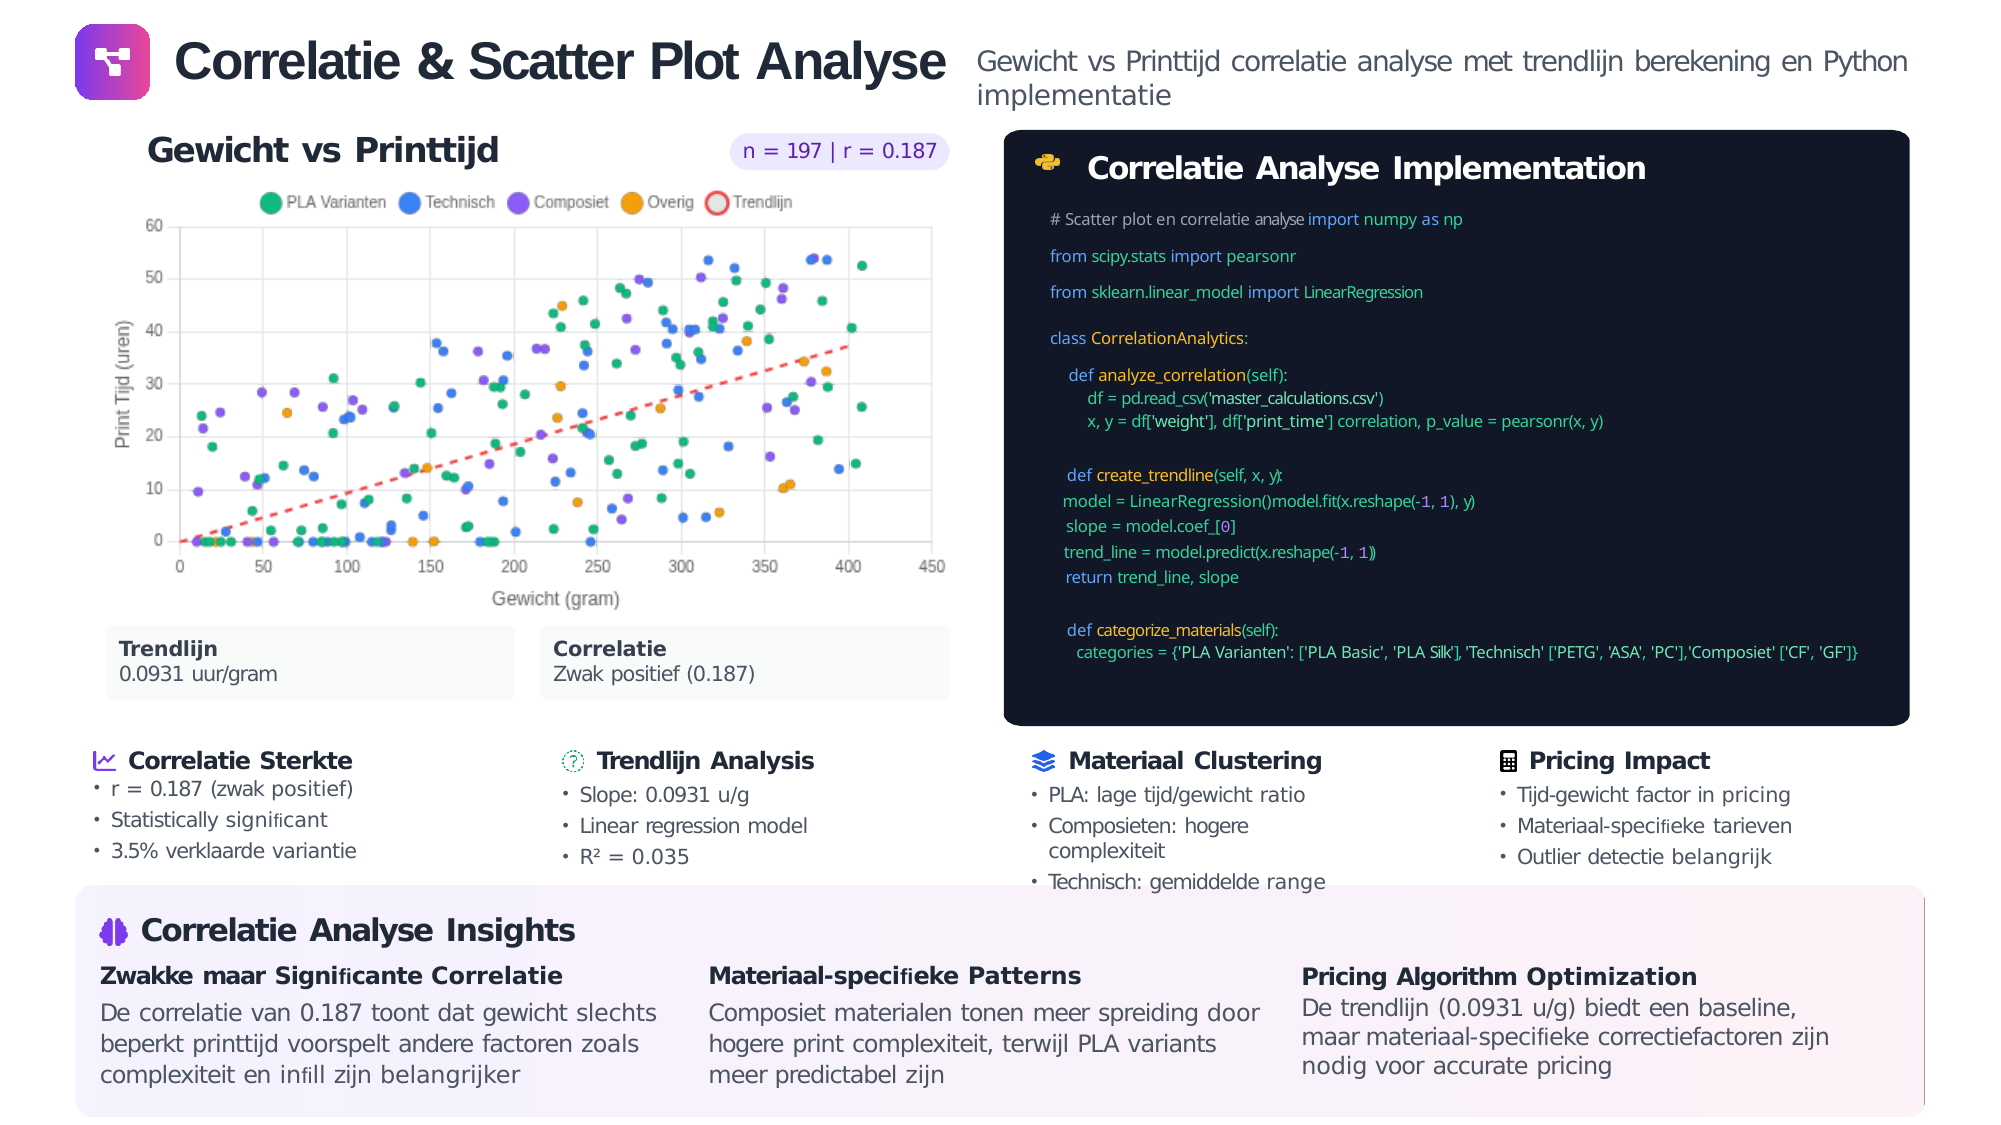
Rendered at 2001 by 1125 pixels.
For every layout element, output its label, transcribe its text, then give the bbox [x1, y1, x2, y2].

text_box Gewicht vs Printtijd [144, 125, 532, 170]
text_box Correlatie Sterkte [126, 742, 473, 775]
text_box Correlatie Zwak positief (0.187) [550, 633, 856, 686]
text_box Correlatie Analyse Implementation [1084, 145, 1683, 186]
text_box Slope: 0.0931 u/g Linear regression model R² = 0.035 [560, 773, 856, 869]
text_box Zwakke maar Signiﬁcante Correlatie De correlatie van 0.187 toont dat gewicht slechts beperkt printtijd voorspelt andere factoren zoals complexiteit en inﬁll zijn belangrijker [97, 949, 679, 1089]
text_box [729, 133, 950, 171]
text_box Gewicht vs Printtijd correlatie analyse met trendlijn berekening en Python implementatie [974, 41, 1919, 111]
text_box # Scatter plot en correlatie analyse import numpy as np from scipy.stats import pearsonr from sklearn.linear_model import LinearRegression class CorrelationAnalytics: def analyze_correlation(self): df = pd.read_csv('master_calculations.csv') x, y = df['weight'], df['print_time'] correlation, p_value = pearsonr(x, y) def create_trendline(self, x, y): model = LinearRegression()model.fit(x.reshape(-1, 1), y) slope = model.coef_[0] trend_line = model.predict(x.reshape(-1, 1)) return trend_line, slope def categorize_materials(self): categories = {'PLA Varianten': ['PLA Basic', 'PLA Silk'], 'Technisch' ['PETG', 'ASA', 'PC'],'Composiet' ['CF', 'GF']} [1047, 203, 1919, 663]
title Correlatie & Scatter Plot Analyse [172, 24, 1063, 91]
text_box Tijd-gewicht factor in pricing Materiaal-speciﬁeke tarieven Outlier detectie belangrijk [1497, 773, 1890, 869]
text_box Pricing Impact [1526, 742, 1801, 773]
text_box r = 0.187 (zwak positief) Statistically signiﬁcant 3.5% verklaarde variantie [91, 767, 443, 863]
picture [1500, 750, 1517, 772]
text_box PLA: lage tijd/gewicht ratio Composieten: hogere complexiteit Technisch: gemiddelde range [1029, 773, 1374, 894]
picture [75, 885, 1925, 1117]
picture [562, 750, 584, 772]
text_box Trendlijn Analysis [594, 742, 817, 773]
text_box Pricing Algorithm Optimization De trendlijn (0.0931 u/g) biedt een baseline, maar materiaal-speciﬁeke correctiefactoren zijn nodig voor accurate pricing [1299, 950, 1854, 1080]
picture [1032, 750, 1055, 772]
text_box Materiaal-speciﬁeke Patterns Composiet materialen tonen meer spreiding door hogere print complexiteit, terwijl PLA variants meer predictabel zijn [706, 949, 1277, 1089]
text_box [1003, 129, 1910, 727]
text_box Materiaal Clustering [1066, 742, 1388, 775]
text_box Trendlijn 0.0931 uur/gram [116, 633, 280, 686]
text_box Correlatie Analyse Insights [138, 907, 679, 948]
picture [93, 751, 116, 767]
text_box [540, 625, 950, 700]
picture [75, 24, 150, 100]
picture [1035, 154, 1060, 170]
text_box n = 197 | r = 0.187 [740, 135, 944, 163]
text_box [106, 625, 516, 700]
picture [106, 180, 950, 619]
